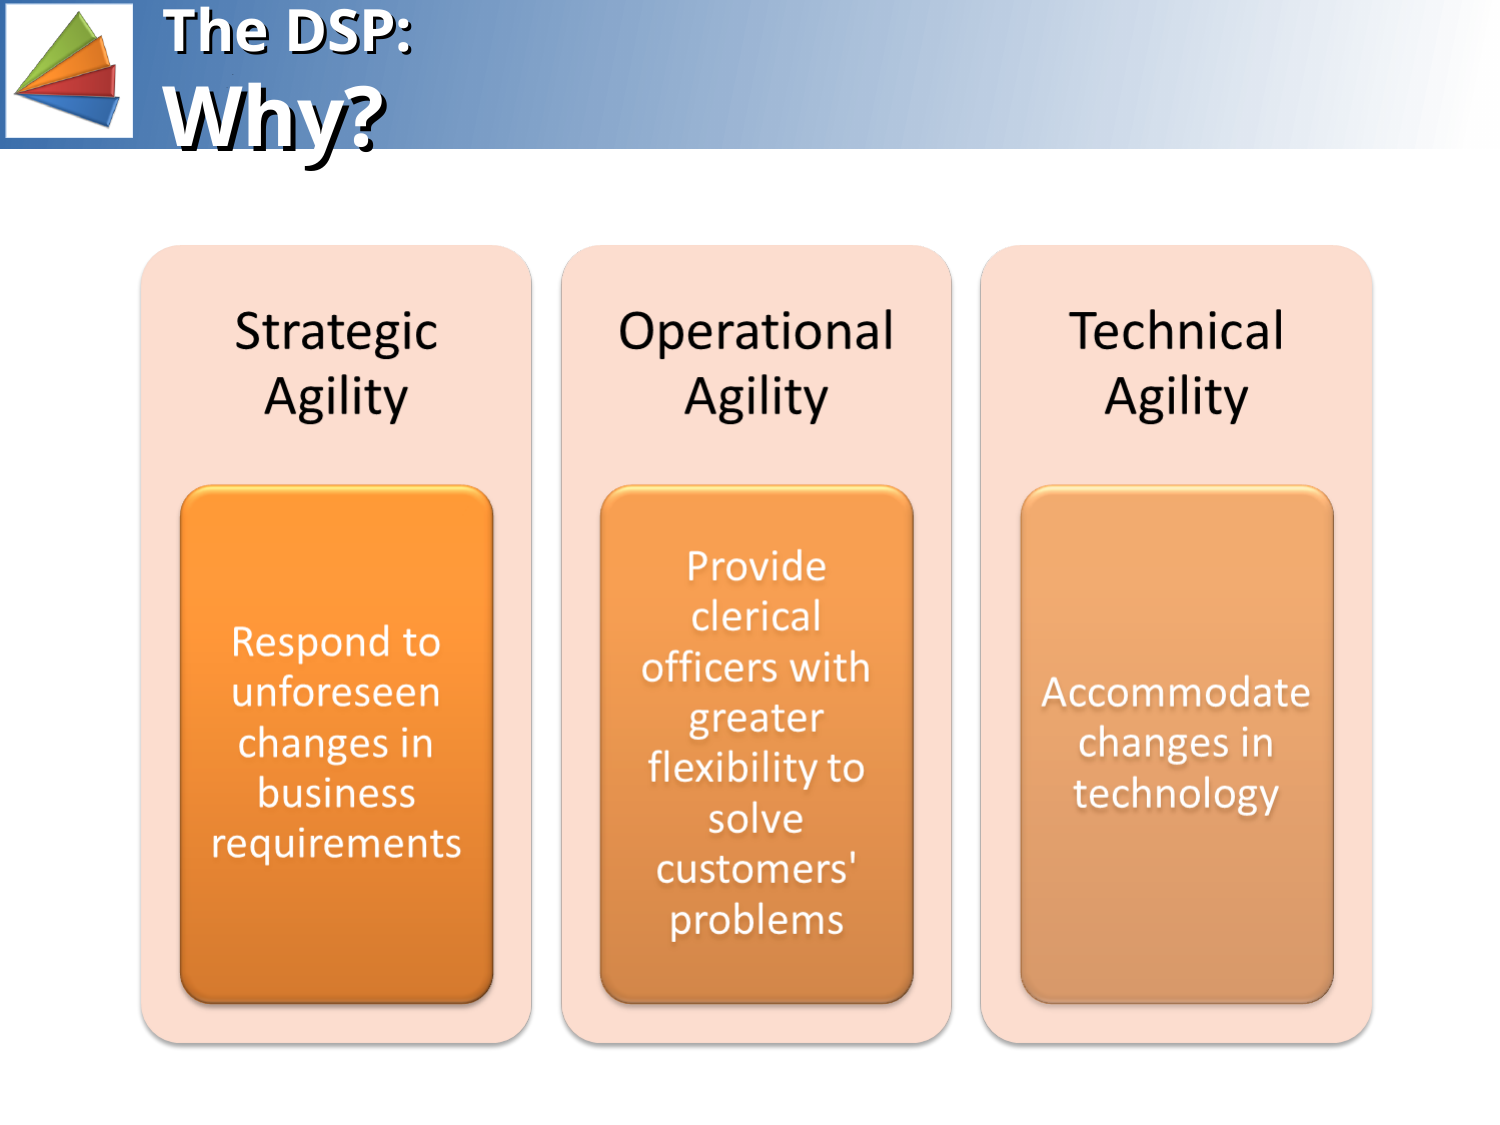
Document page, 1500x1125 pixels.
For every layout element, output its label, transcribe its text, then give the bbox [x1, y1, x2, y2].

picture [0, 0, 147, 149]
title The DSP: Why? [147, 0, 1500, 171]
picture [134, 242, 1379, 1054]
